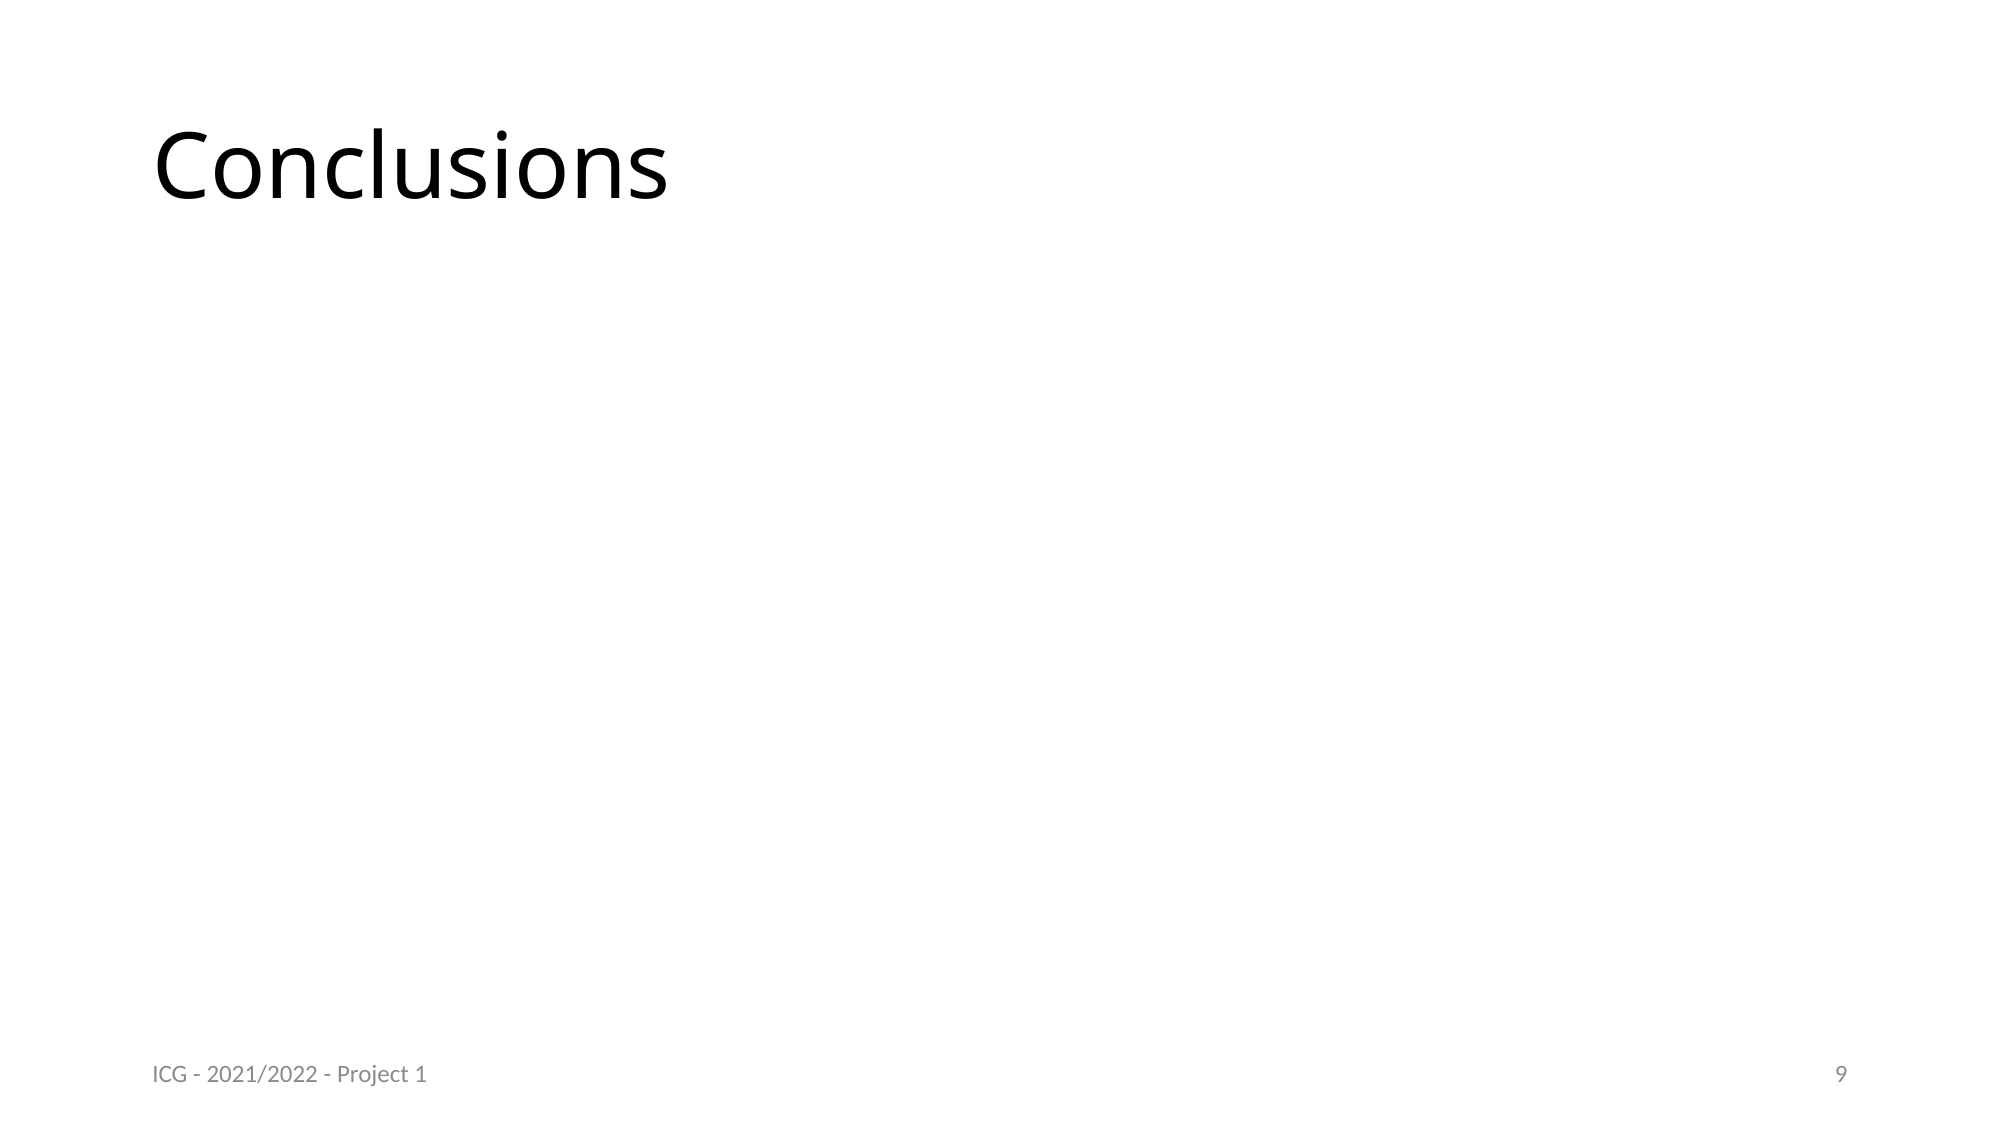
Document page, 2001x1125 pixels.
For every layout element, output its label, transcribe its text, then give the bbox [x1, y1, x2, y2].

title Conclusions [137, 59, 1863, 278]
slide_number ICG - 2021/2022 - Project 1 [137, 1042, 588, 1103]
